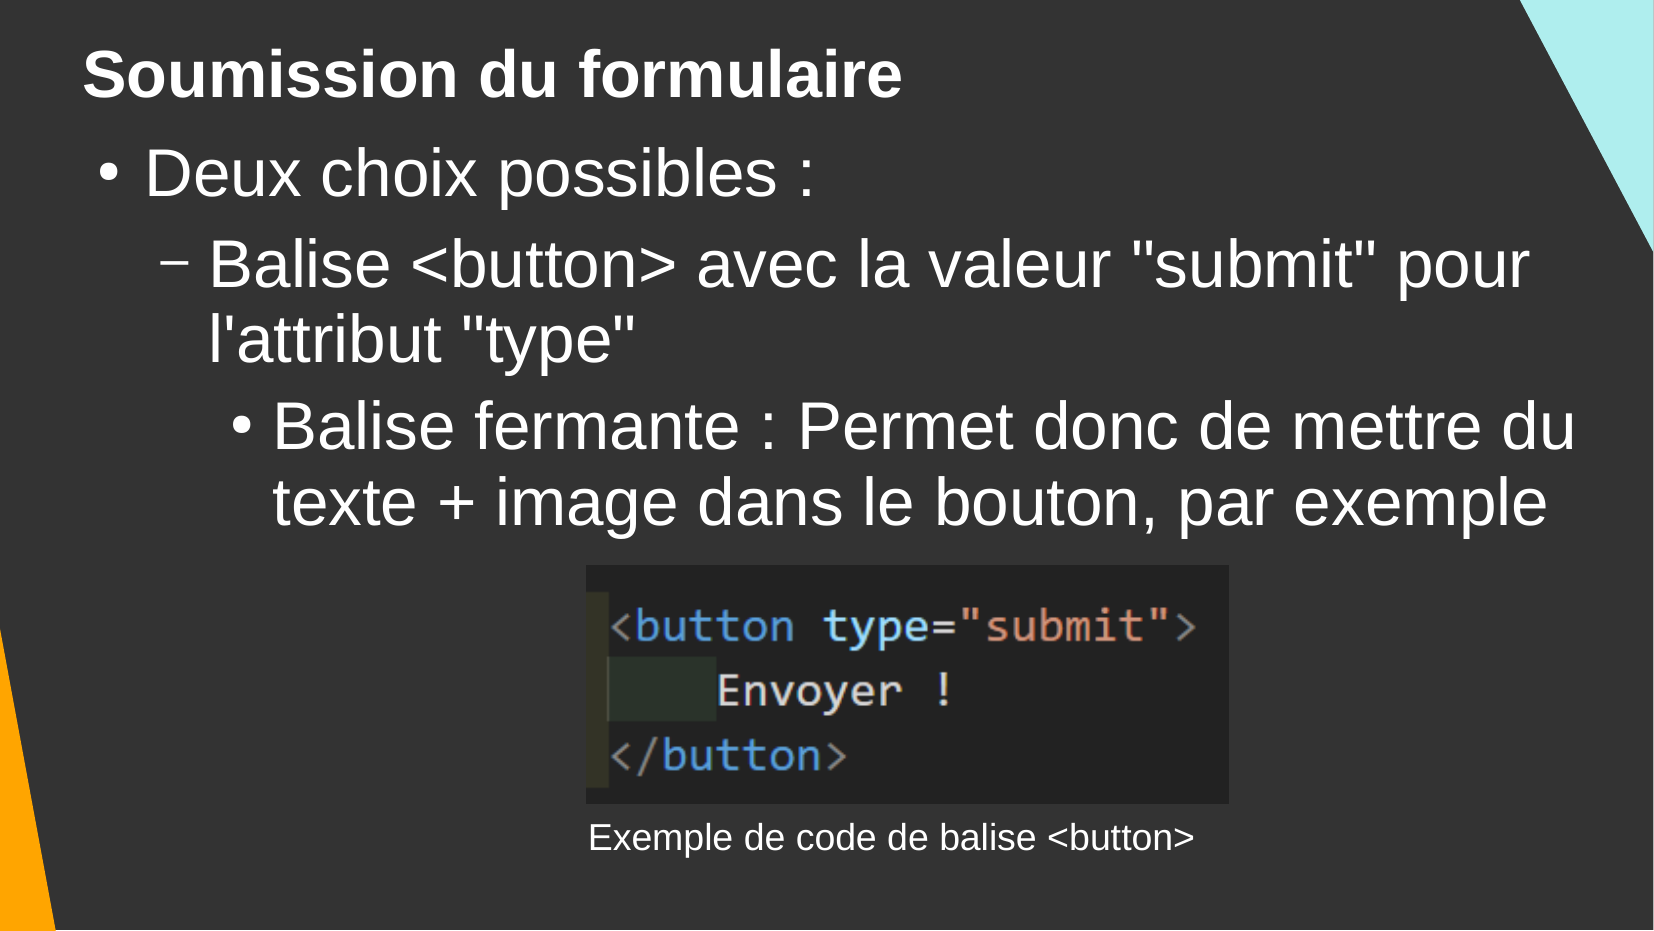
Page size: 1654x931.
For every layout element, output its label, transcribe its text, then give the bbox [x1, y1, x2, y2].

text_box [0, 628, 56, 931]
title Soumission du formulaire [82, 37, 1571, 114]
text_box Exemple de code de balise <button> [307, 809, 1477, 869]
list Deux choix possibles : Balise <button> avec la valeur "submit" pour l'attribut "type" Balise fermante : Permet donc de mettre du texte + image dans le bouton, par exemple [80, 135, 1605, 567]
text_box [1519, 0, 1654, 254]
picture [586, 565, 1229, 804]
